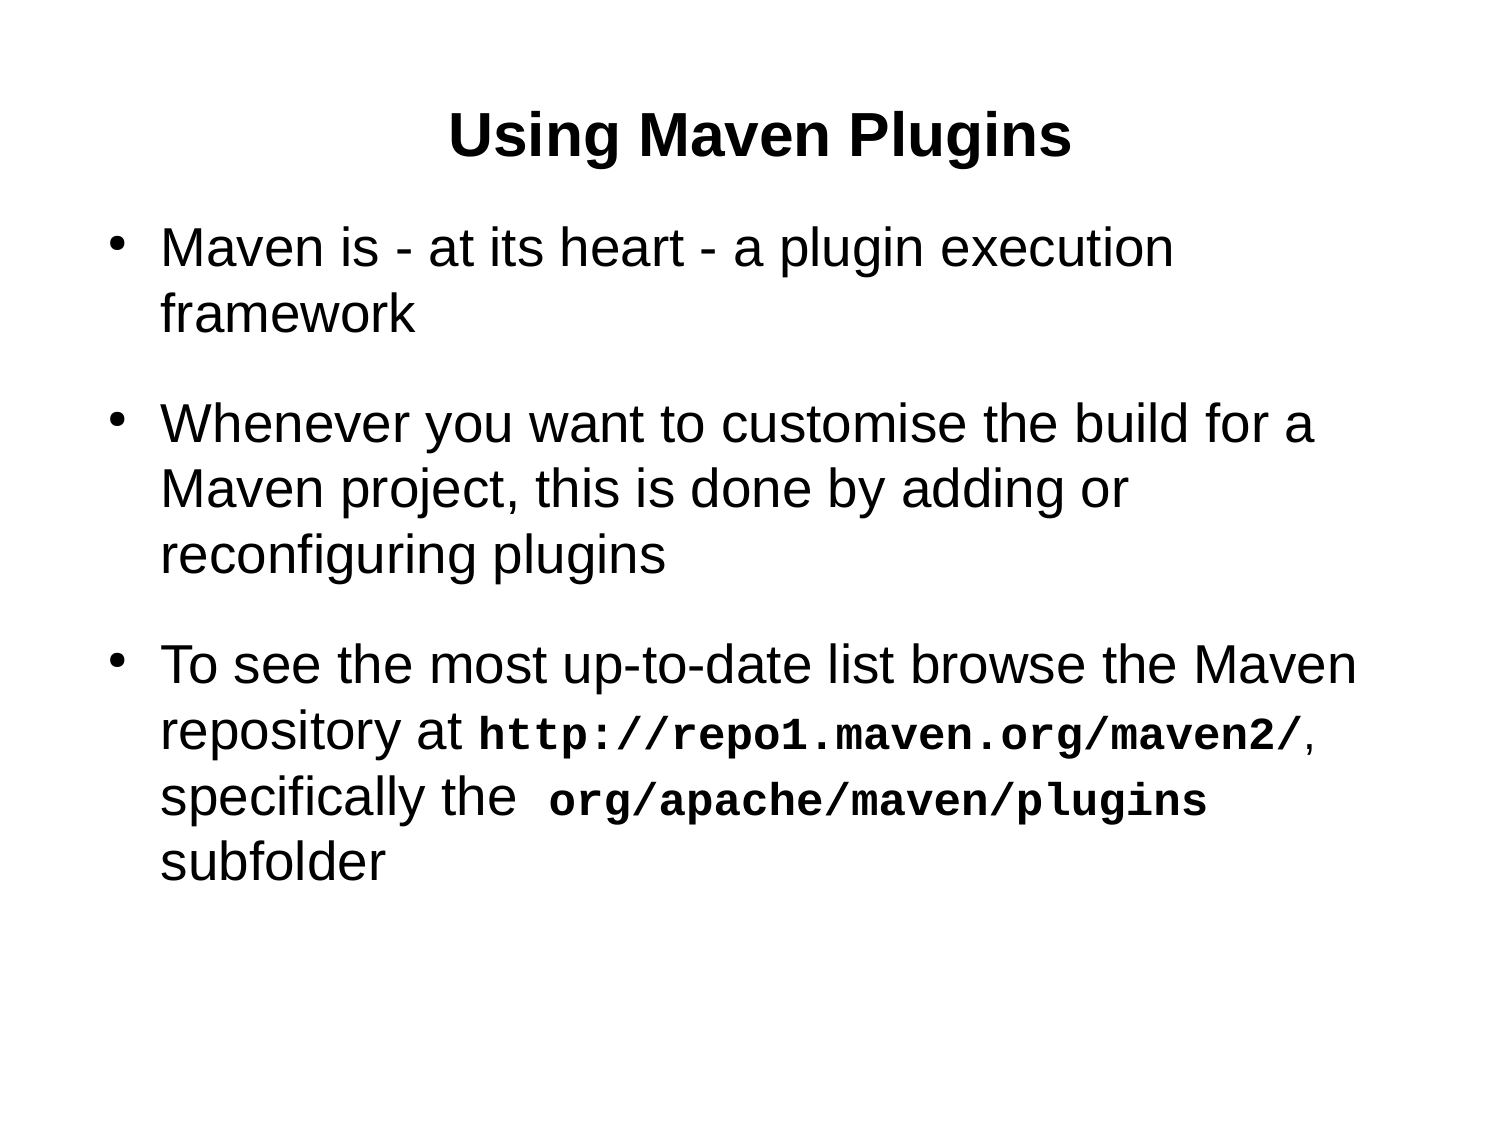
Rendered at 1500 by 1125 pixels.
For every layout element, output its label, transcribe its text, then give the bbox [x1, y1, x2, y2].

title Using Maven Plugins [75, 44, 1425, 177]
list Maven is - at its heart - a plugin execution framework Whenever you want to customise the build for a Maven project, this is done by adding or reconfiguring plugins To see the most up-to-date list browse the Maven repository at http://repo1.maven.org/maven2/, specifically the org/apache/maven/plugins subfolder [75, 204, 1395, 1075]
